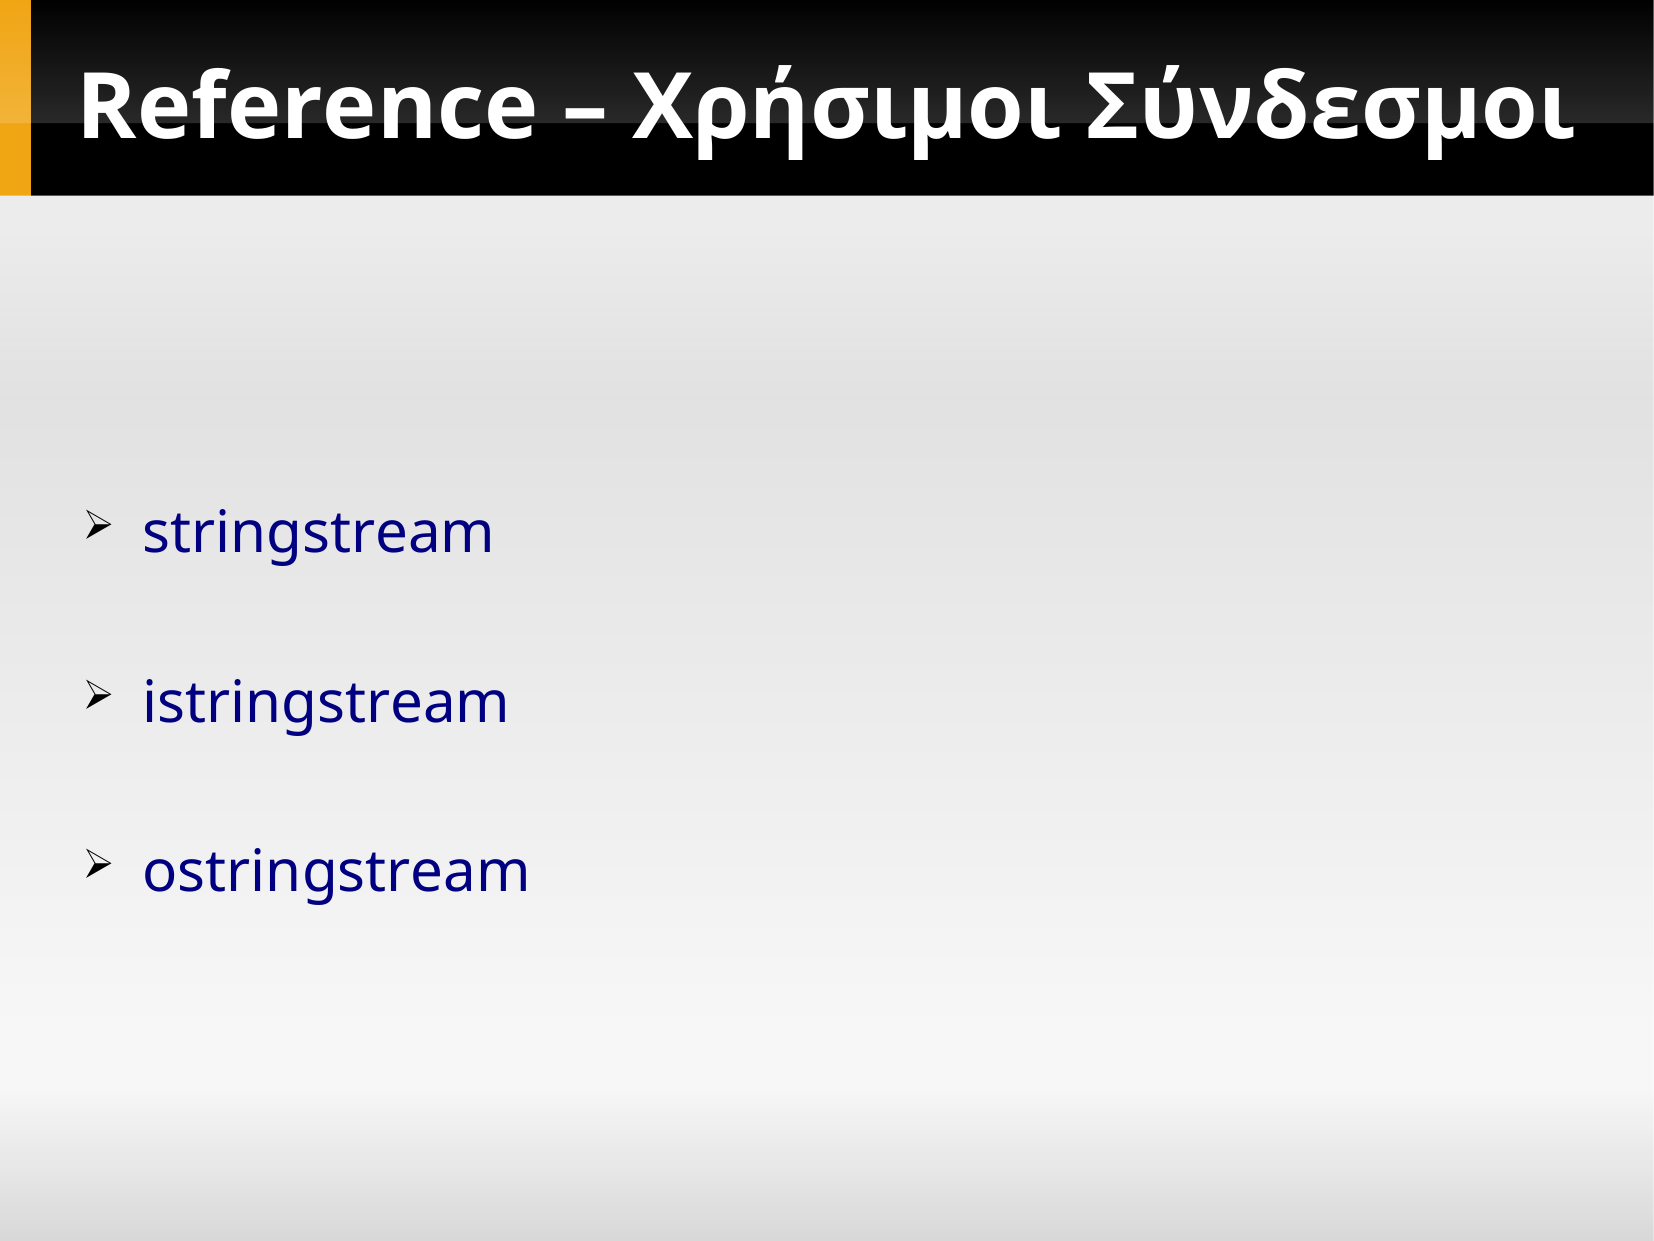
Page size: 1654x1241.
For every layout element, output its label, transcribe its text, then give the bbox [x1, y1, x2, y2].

title Reference – Χρήσιμοι Σύνδεσμοι [76, 0, 1613, 208]
picture [0, 0, 1654, 1241]
subtitle stringstream istringstream ostringstream [82, 297, 1571, 1102]
